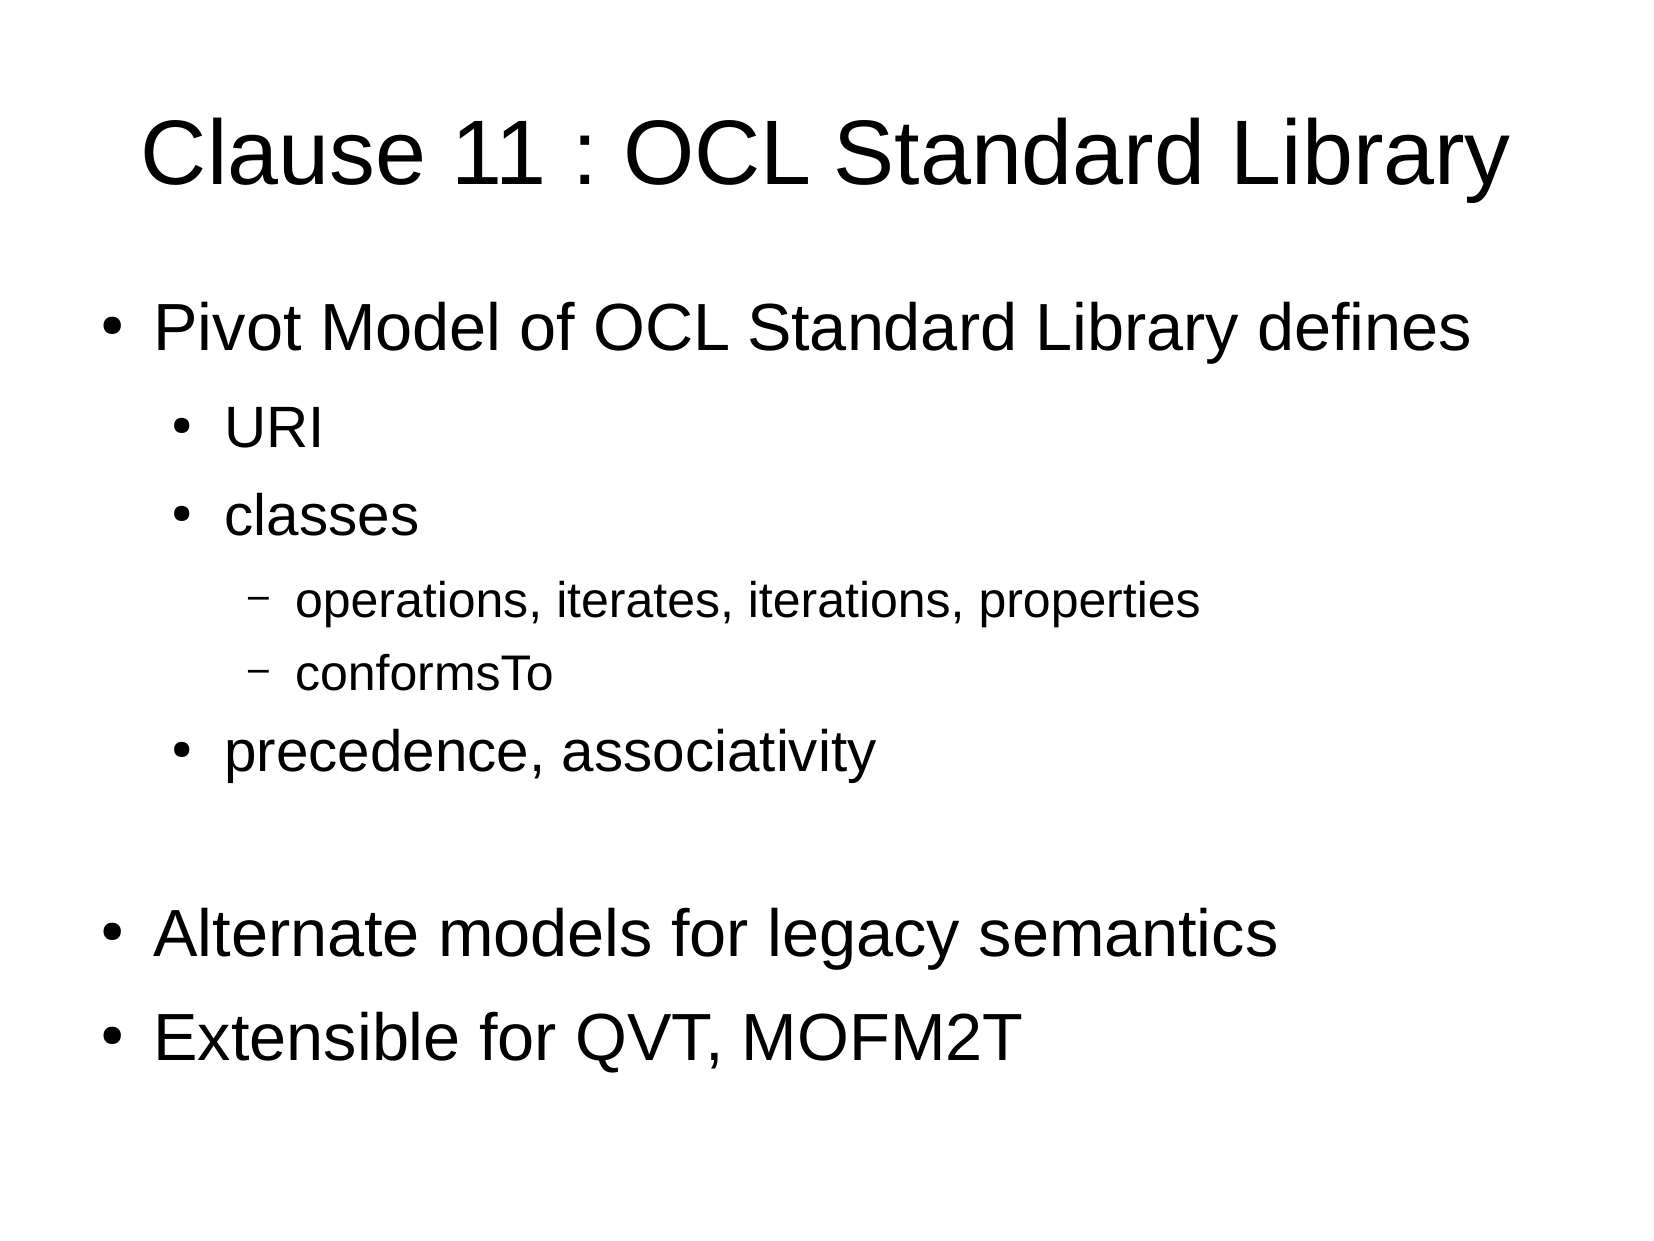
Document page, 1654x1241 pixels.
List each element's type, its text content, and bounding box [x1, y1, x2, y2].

title Clause 11 : OCL Standard Library [82, 56, 1571, 250]
list Pivot Model of OCL Standard Library defines URI classes operations, iterates, iterations, properties conformsTo precedence, associativity Alternate models for legacy semantics Extensible for QVT, MOFM2T [82, 290, 1571, 1094]
